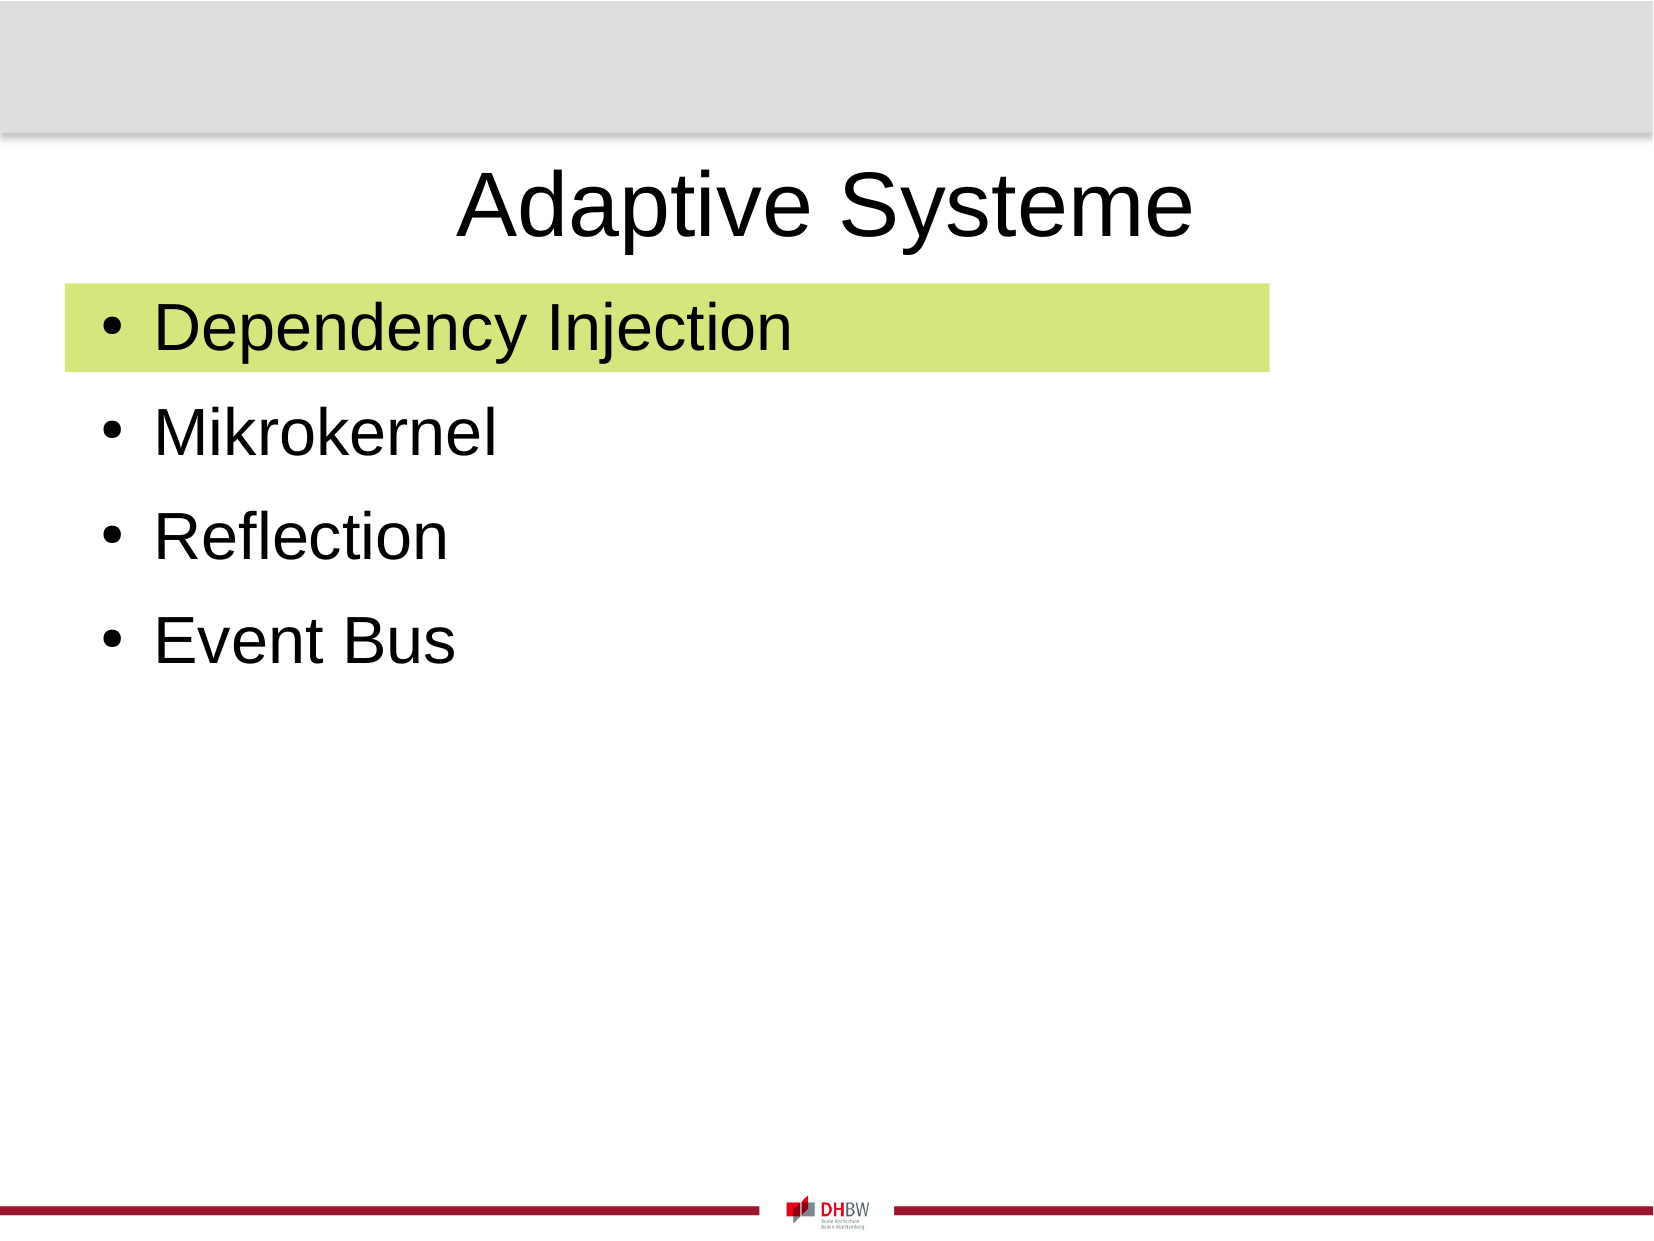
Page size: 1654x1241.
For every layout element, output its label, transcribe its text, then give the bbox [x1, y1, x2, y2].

picture [0, 1, 1654, 1237]
text_box [64, 283, 1270, 373]
title Adaptive Systeme [82, 147, 1571, 257]
list Dependency Injection Mikrokernel Reflection Event Bus [82, 290, 1571, 1010]
